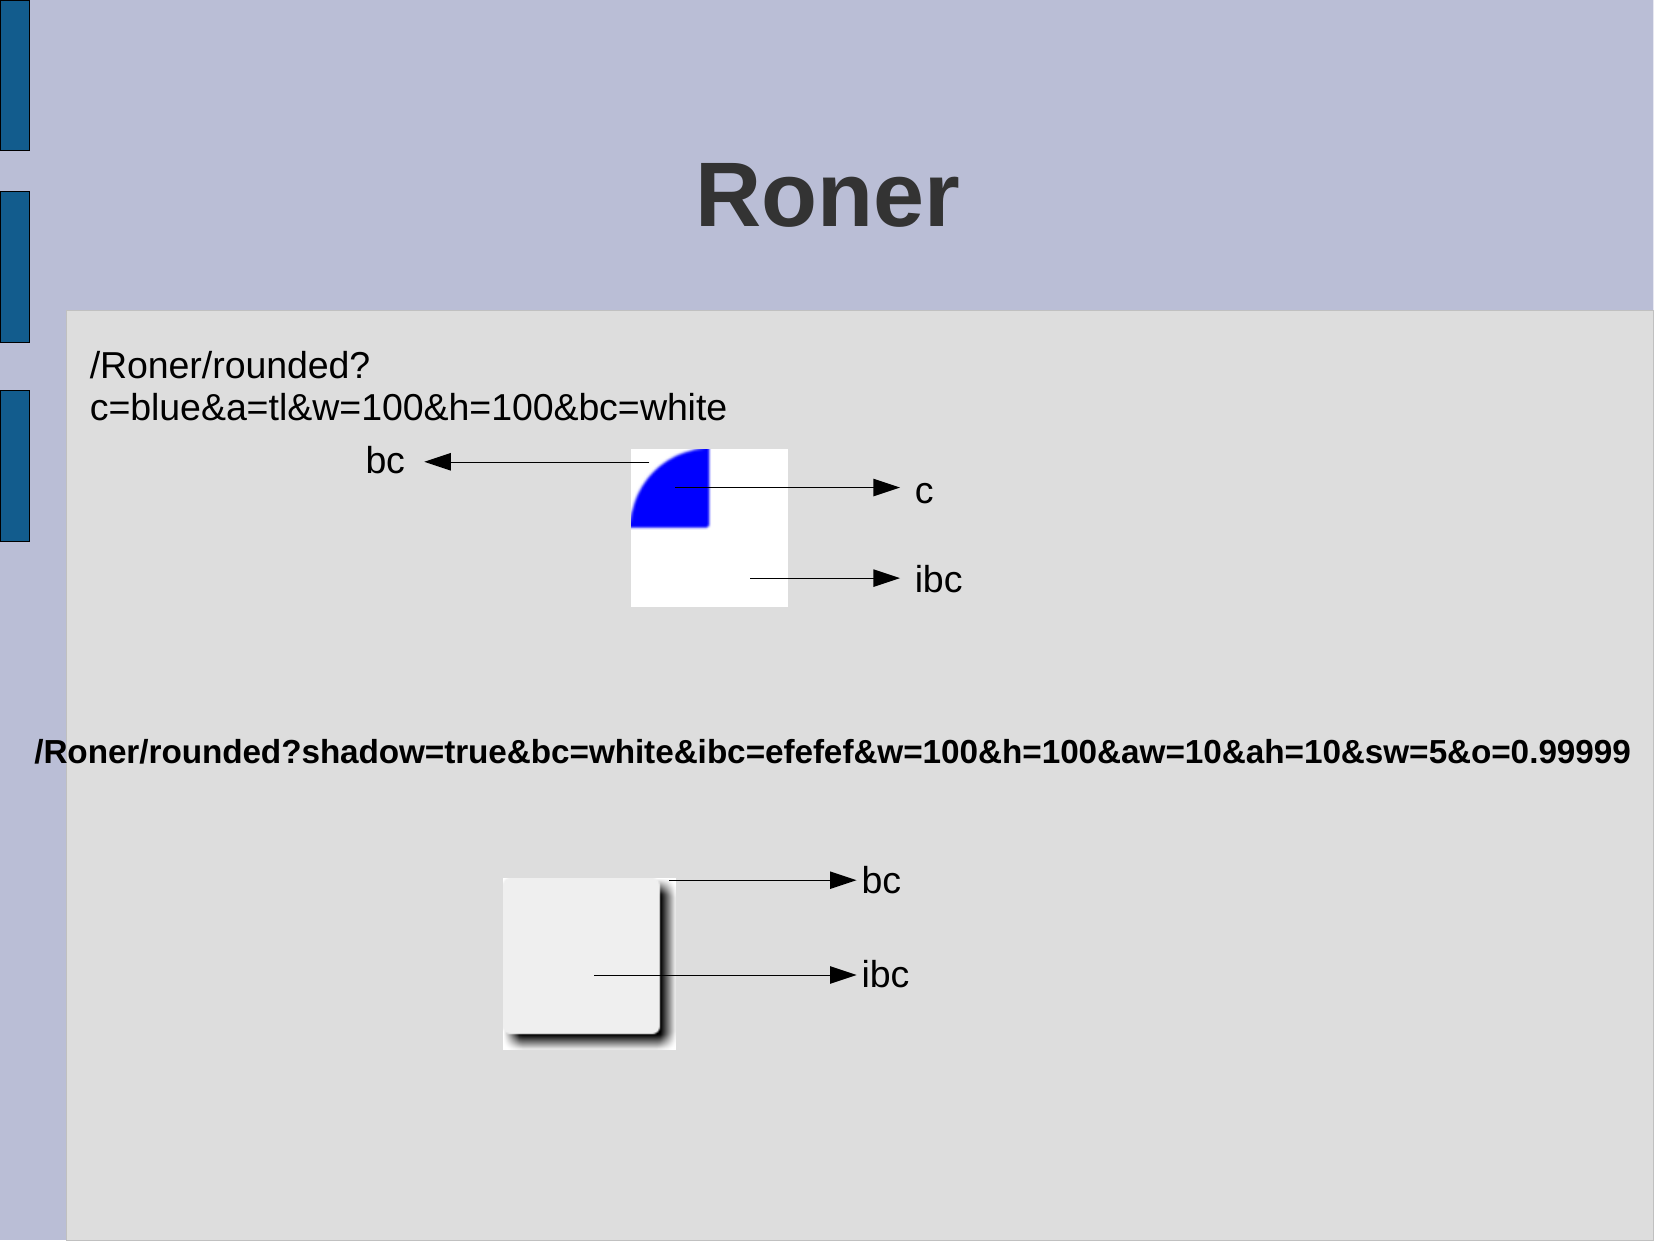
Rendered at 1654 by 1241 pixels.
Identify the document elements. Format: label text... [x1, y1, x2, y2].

text_box c [900, 462, 949, 520]
picture [631, 449, 788, 607]
text_box ibc [846, 946, 925, 1004]
text_box bc [846, 851, 917, 909]
title Roner [121, 91, 1534, 299]
text_box /Roner/rounded?shadow=true&bc=white&ibc=efefef&w=100&h=100&aw=10&ah=10&sw=5&o=0.99999 [19, 726, 1654, 826]
text_box /Roner/rounded?c=blue&a=tl&w=100&h=100&bc=white [75, 337, 1022, 395]
picture [503, 878, 676, 1051]
text_box ibc [900, 550, 978, 608]
text_box bc [350, 432, 421, 490]
